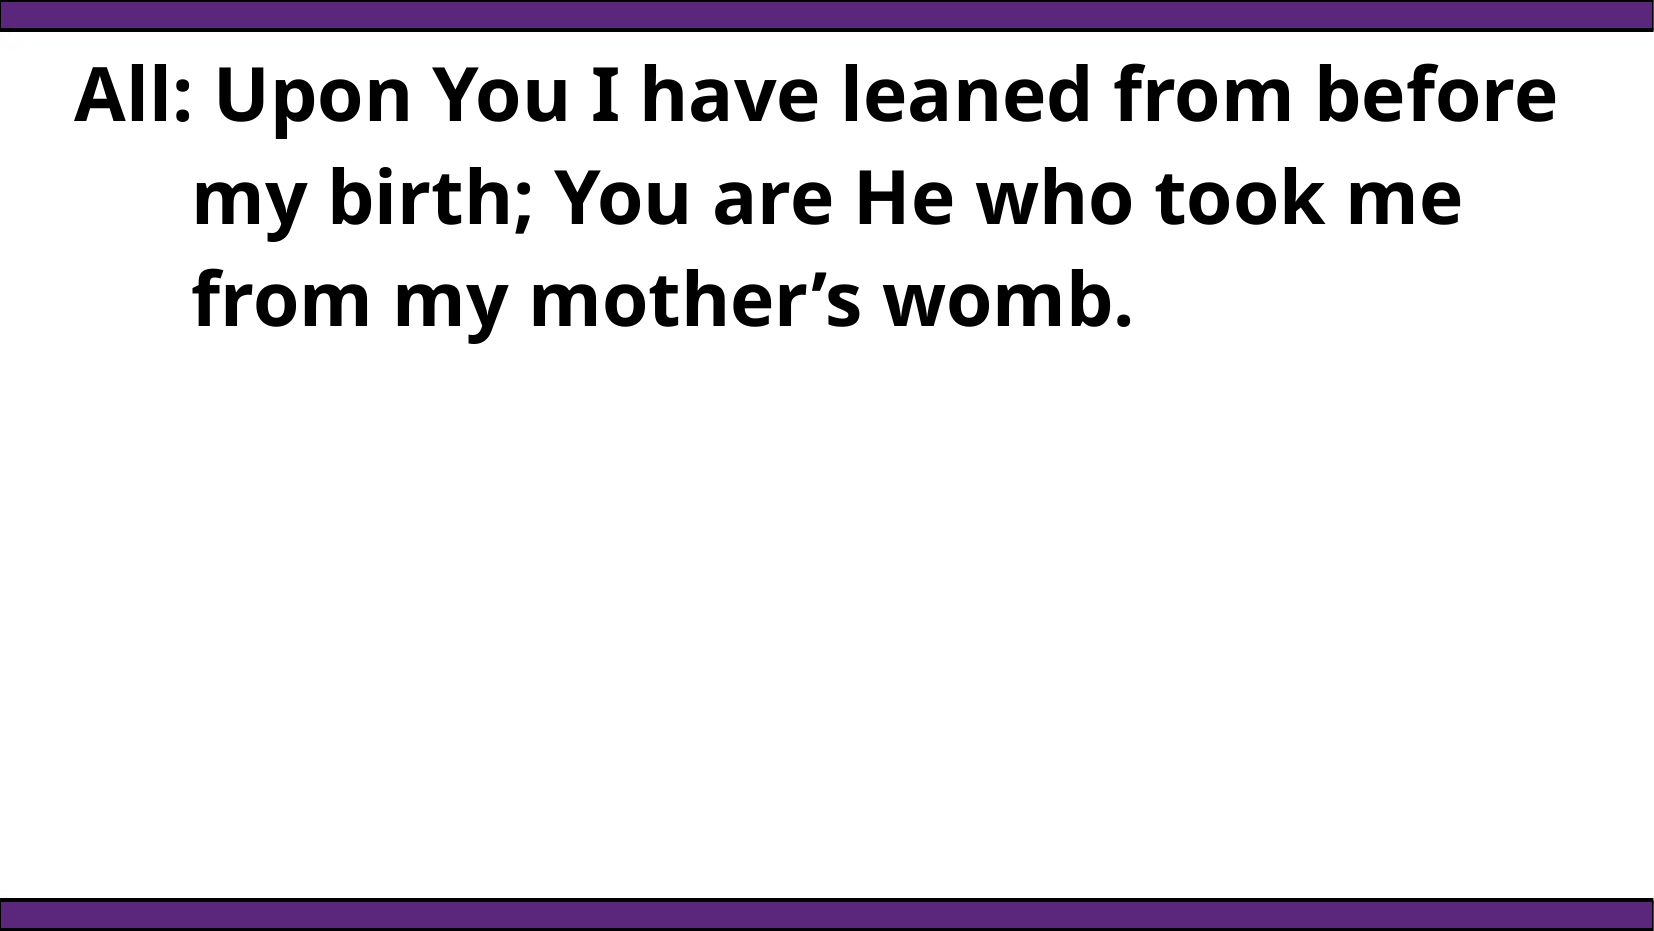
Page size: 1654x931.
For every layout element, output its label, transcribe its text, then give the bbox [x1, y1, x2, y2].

picture [0, 31, 1654, 900]
text_box All: Upon You I have leaned from before my birth; You are He who took me from my mother’s womb. [60, 34, 1606, 349]
text_box [0, 0, 1654, 31]
text_box [0, 900, 1654, 931]
